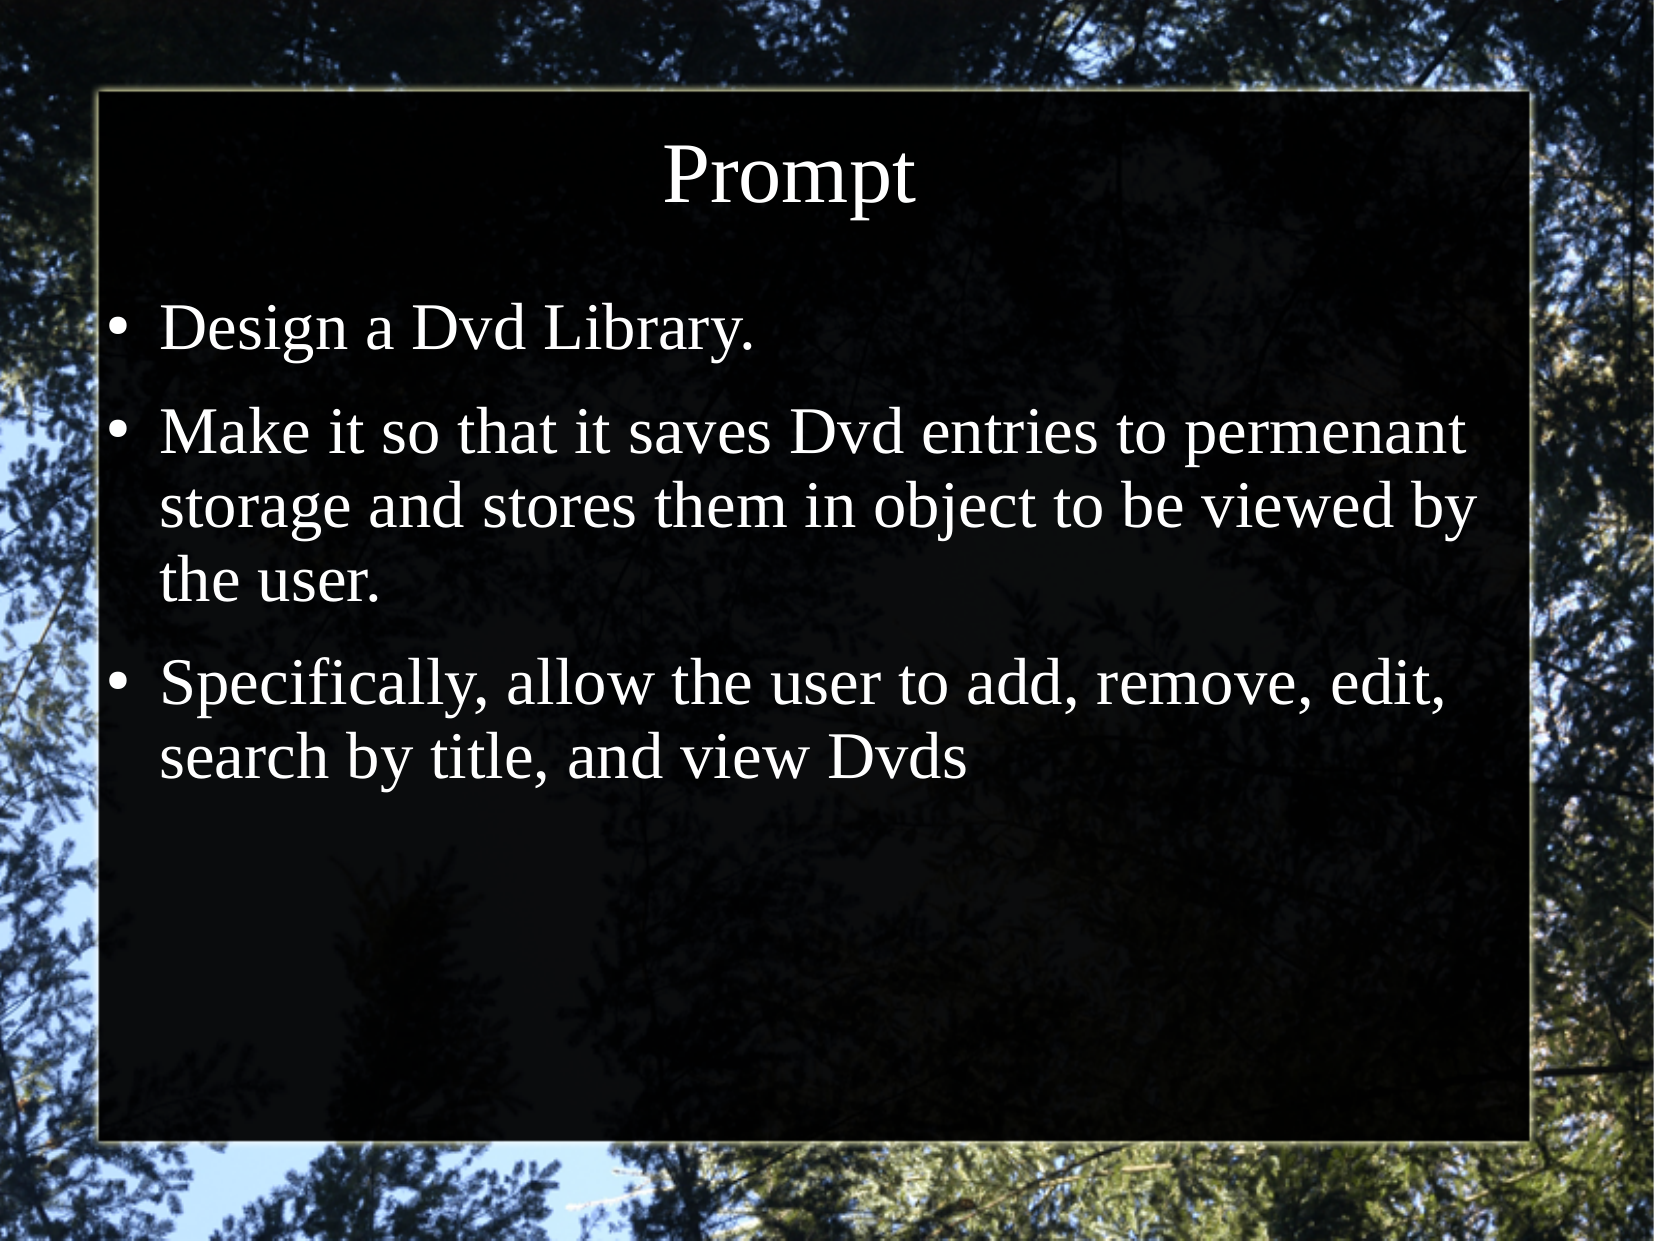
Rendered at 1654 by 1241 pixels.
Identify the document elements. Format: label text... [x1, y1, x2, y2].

picture [0, 0, 1654, 1241]
list Design a Dvd Library. Make it so that it saves Dvd entries to permenant storage and stores them in object to be viewed by the user. Specifically, allow the user to add, remove, edit, search by title, and view Dvds [88, 290, 1536, 1123]
title Prompt [88, 88, 1536, 257]
